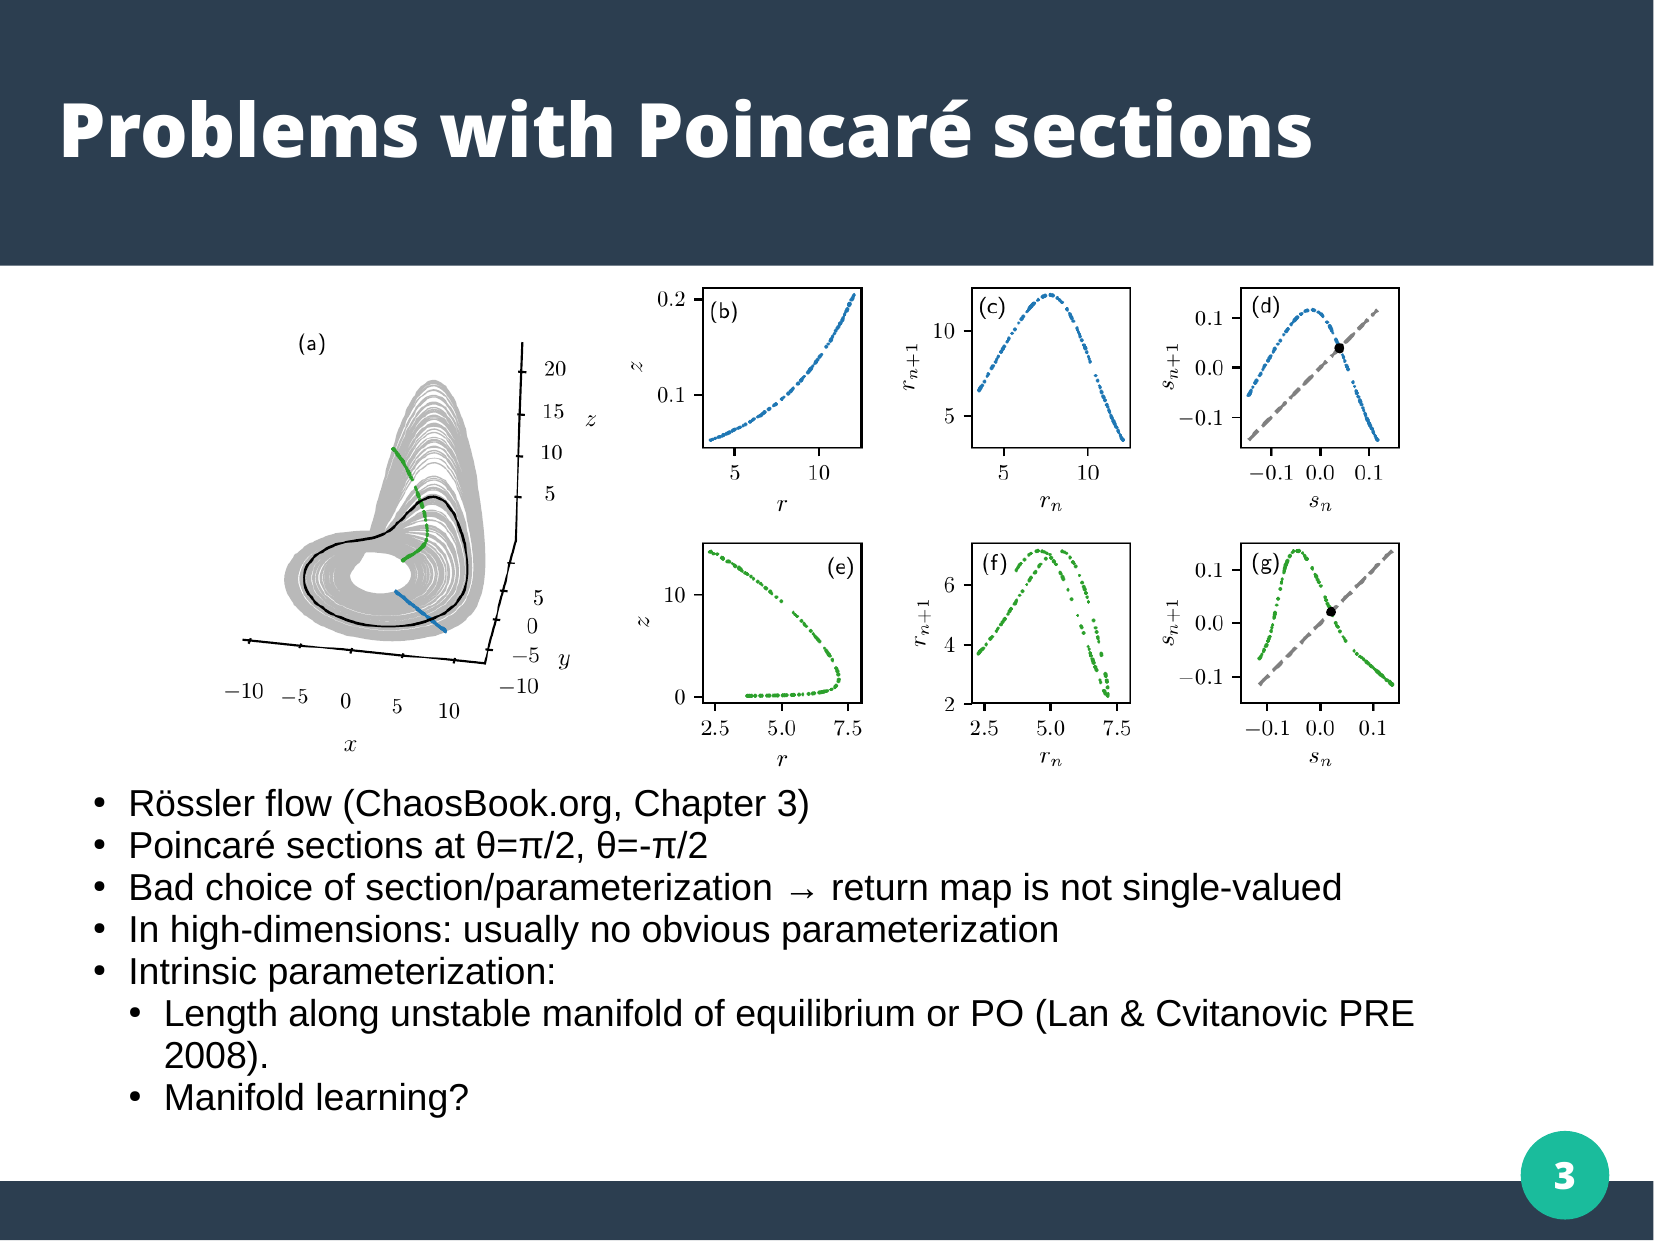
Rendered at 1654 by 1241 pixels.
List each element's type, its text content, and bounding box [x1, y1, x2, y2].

picture [212, 281, 1405, 773]
text_box Rössler flow (ChaosBook.org, Chapter 3) Poincaré sections at θ=π/2, θ=-π/2 Bad choice of section/parameterization → return map is not single-valued In high-dimensions: usually no obvious parameterization Intrinsic parameterization: Length along unstable manifold of equilibrium or PO (Lan & Cvitanovic PRE 2008). Manifold learning? [78, 775, 1439, 1169]
title Problems with Poincaré sections [59, 49, 1595, 207]
